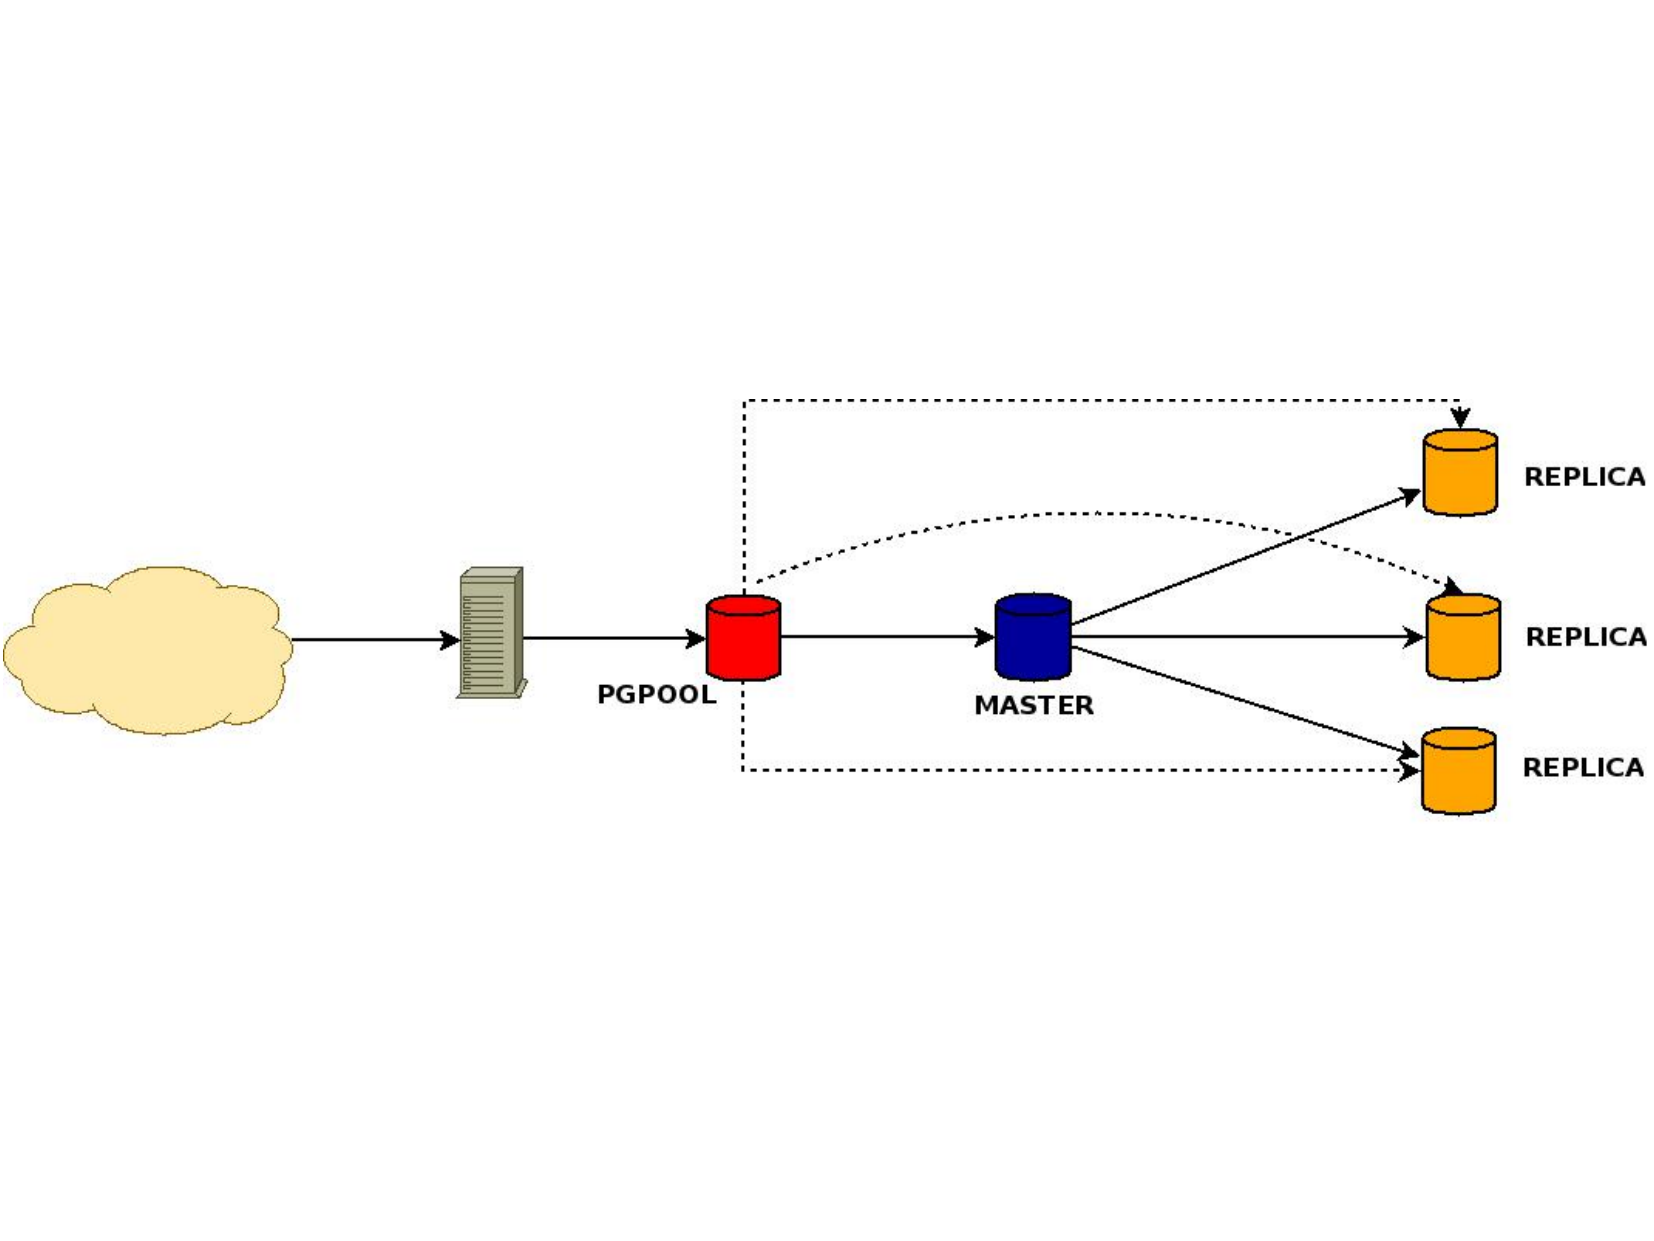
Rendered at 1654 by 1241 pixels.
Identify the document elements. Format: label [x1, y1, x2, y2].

picture [3, 399, 1650, 842]
